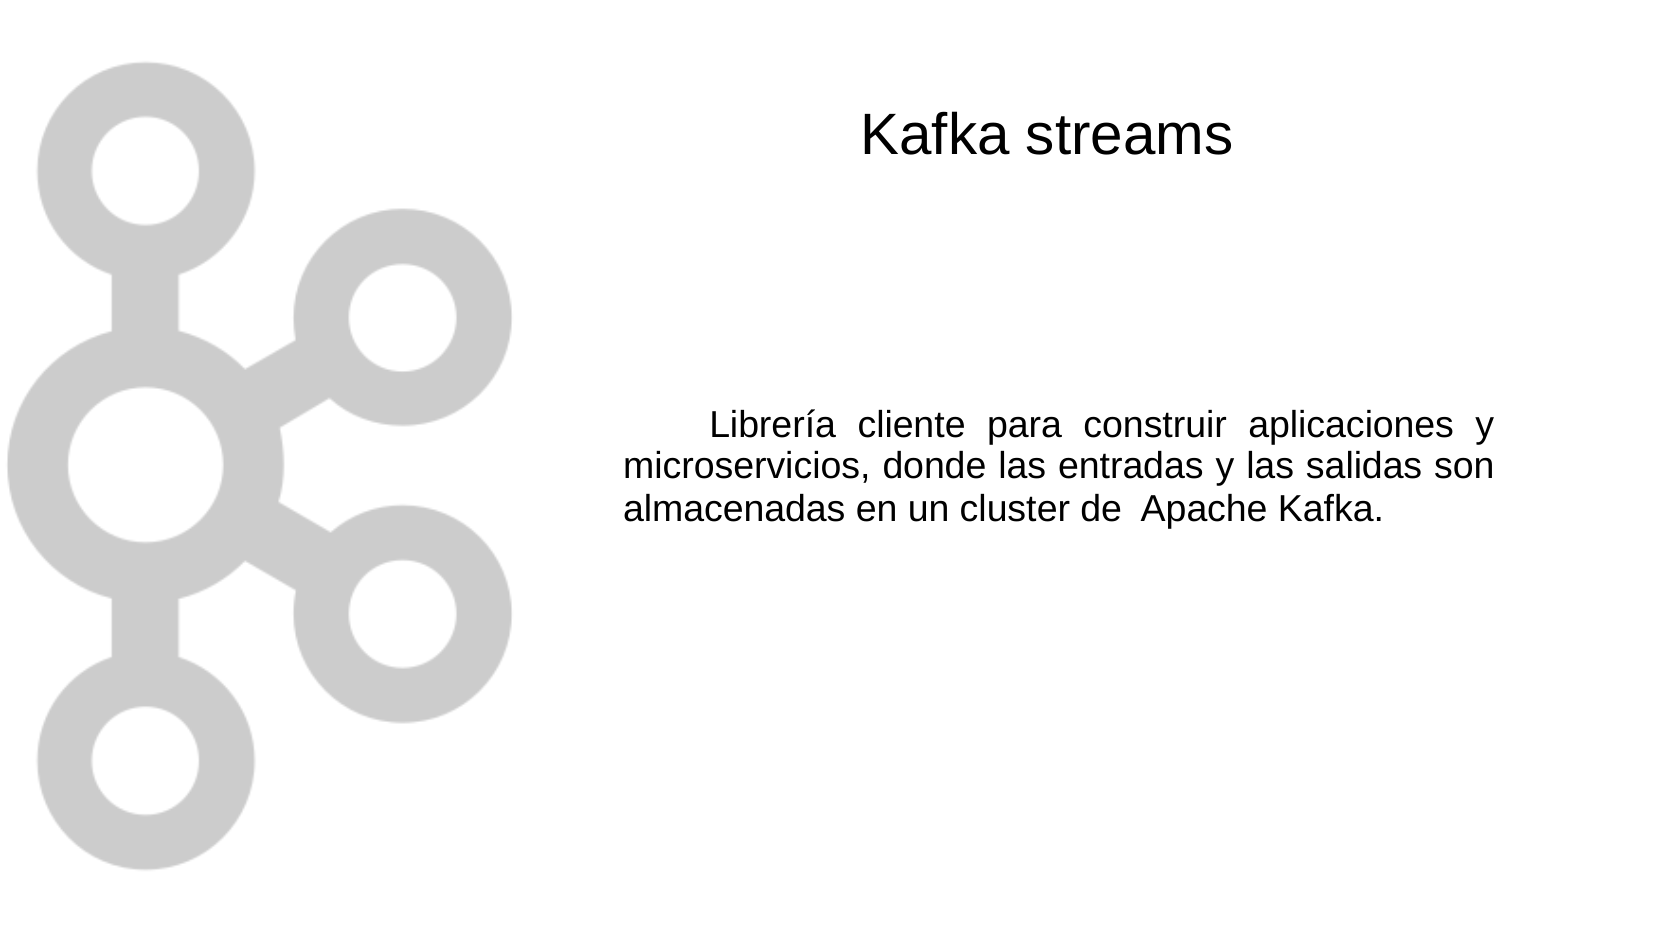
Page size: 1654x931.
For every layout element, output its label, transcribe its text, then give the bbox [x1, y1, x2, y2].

text_box Librería cliente para construir aplicaciones y microservicios, donde las entradas y las salidas son almacenadas en un cluster de Apache Kafka. [608, 395, 1577, 562]
text_box Kafka streams [845, 94, 1288, 175]
picture [0, 0, 745, 931]
